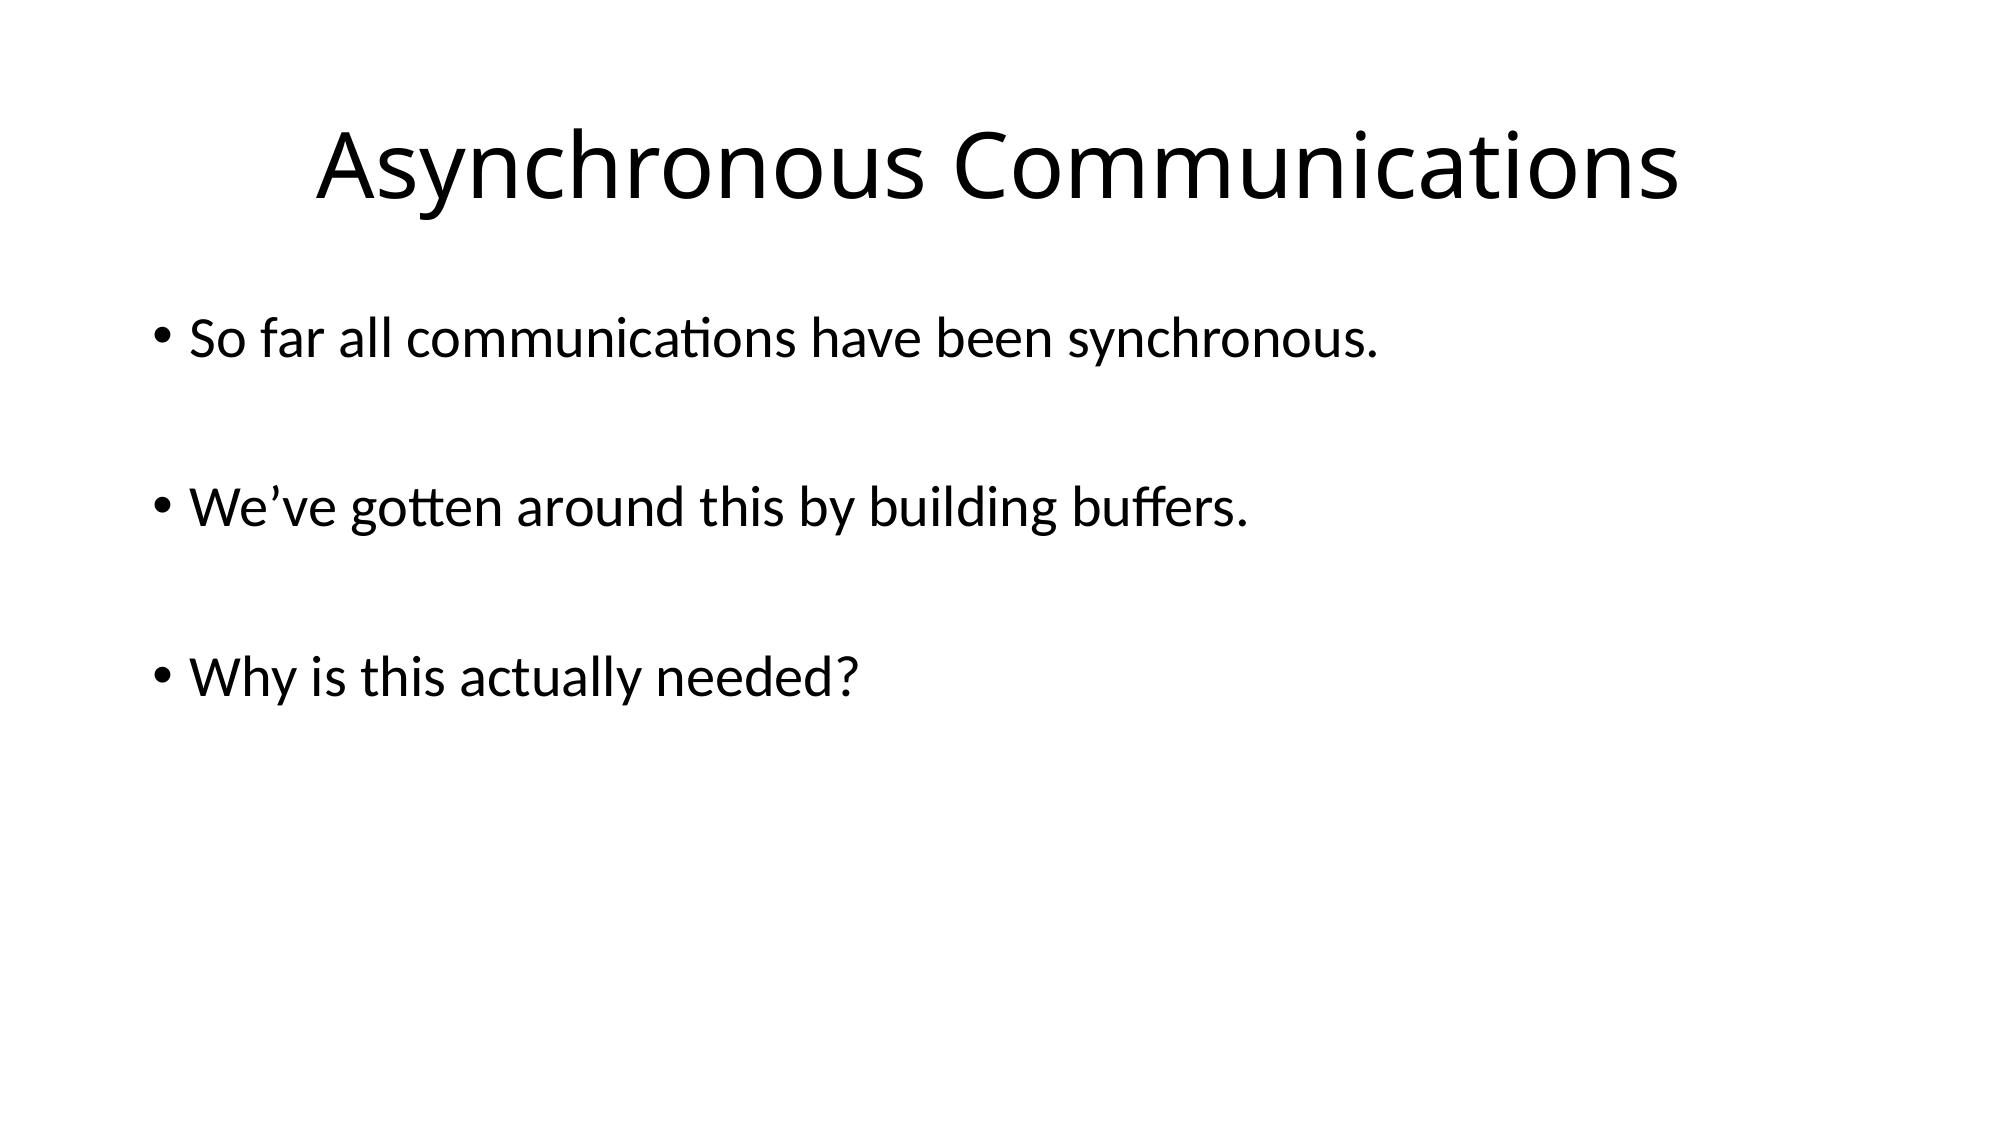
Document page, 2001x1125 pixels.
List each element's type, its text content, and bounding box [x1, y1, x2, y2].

title Asynchronous Communications [137, 59, 1863, 278]
list So far all communications have been synchronous. We’ve gotten around this by building buffers. Why is this actually needed? [137, 299, 1863, 1014]
